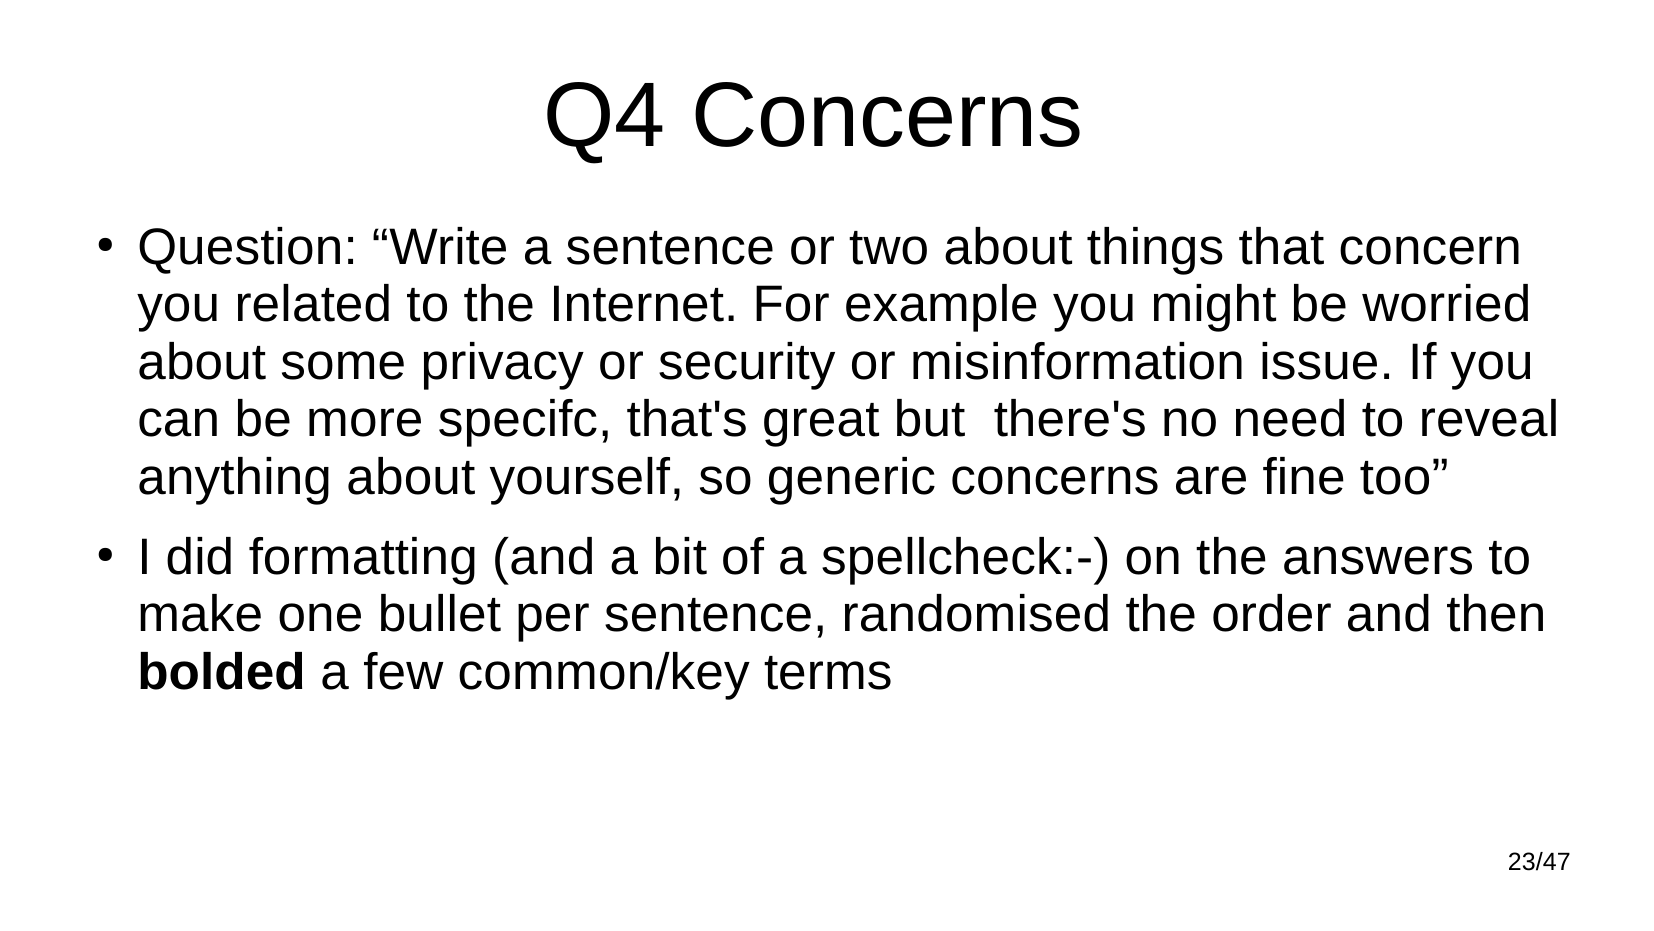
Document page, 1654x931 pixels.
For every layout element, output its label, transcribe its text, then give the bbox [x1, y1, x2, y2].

title Q4 Concerns [82, 37, 1571, 193]
list Question: “Write a sentence or two about things that concern you related to the Internet. For example you might be worried about some privacy or security or misinformation issue. If you can be more specifc, that's great but there's no need to reveal anything about yourself, so generic concerns are fine too” I did formatting (and a bit of a spellcheck:-) on the answers to make one bullet per sentence, randomised the order and then bolded a few common/key terms [82, 217, 1571, 758]
